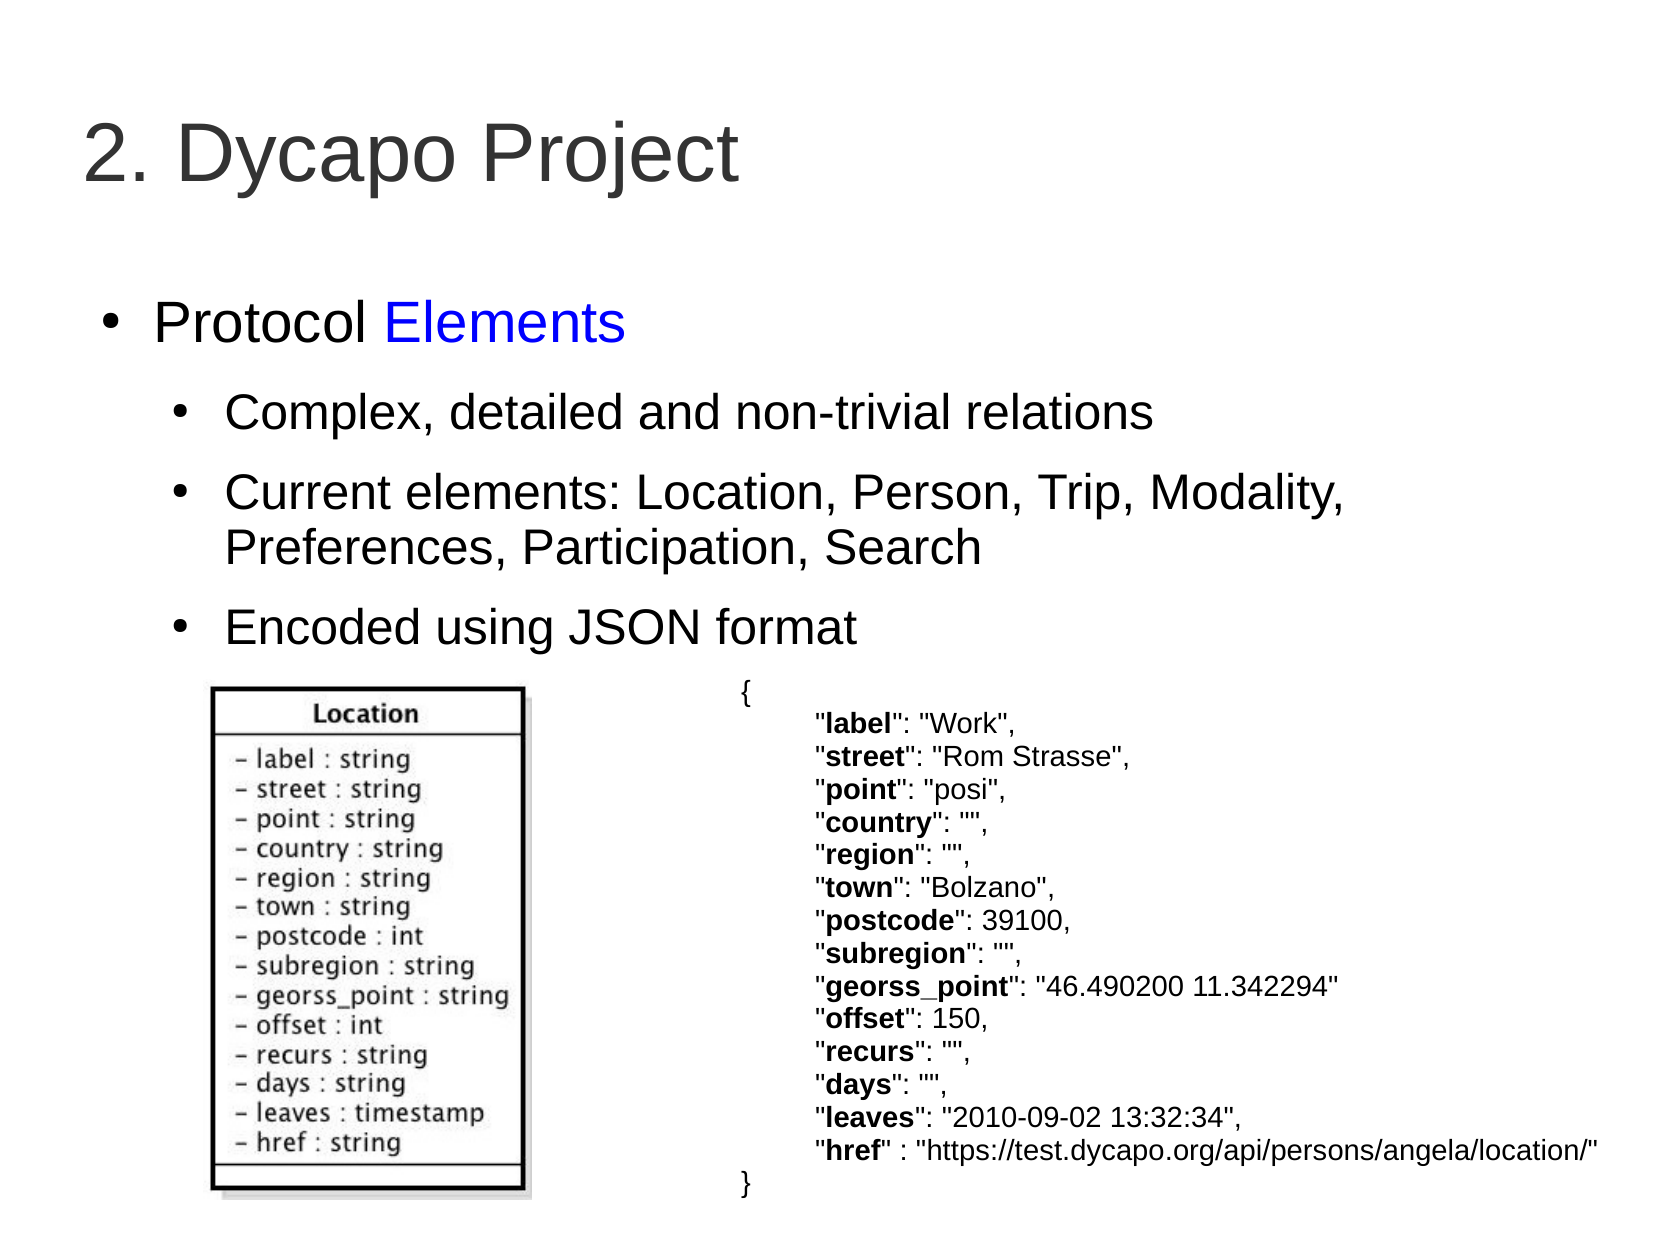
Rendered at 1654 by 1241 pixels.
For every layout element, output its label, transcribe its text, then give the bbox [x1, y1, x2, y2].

title 2. Dycapo Project [82, 56, 1571, 250]
list Protocol Elements Complex, detailed and non-trivial relations Current elements: Location, Person, Trip, Modality, Preferences, Participation, Search Encoded using JSON format [82, 290, 1571, 1109]
text_box { "label": "Work", "street": "Rom Strasse", "point": "posi", "country": "", "region": "", "town": "Bolzano", "postcode": 39100, "subregion": "", "georss_point": "46.490200 11.342294" "offset": 150, "recurs": "", "days": "", "leaves": "2010-09-02 13:32:34", "href" : "https://test.dycapo.org/api/persons/angela/location/" } [726, 667, 1654, 1241]
picture [203, 679, 532, 1200]
